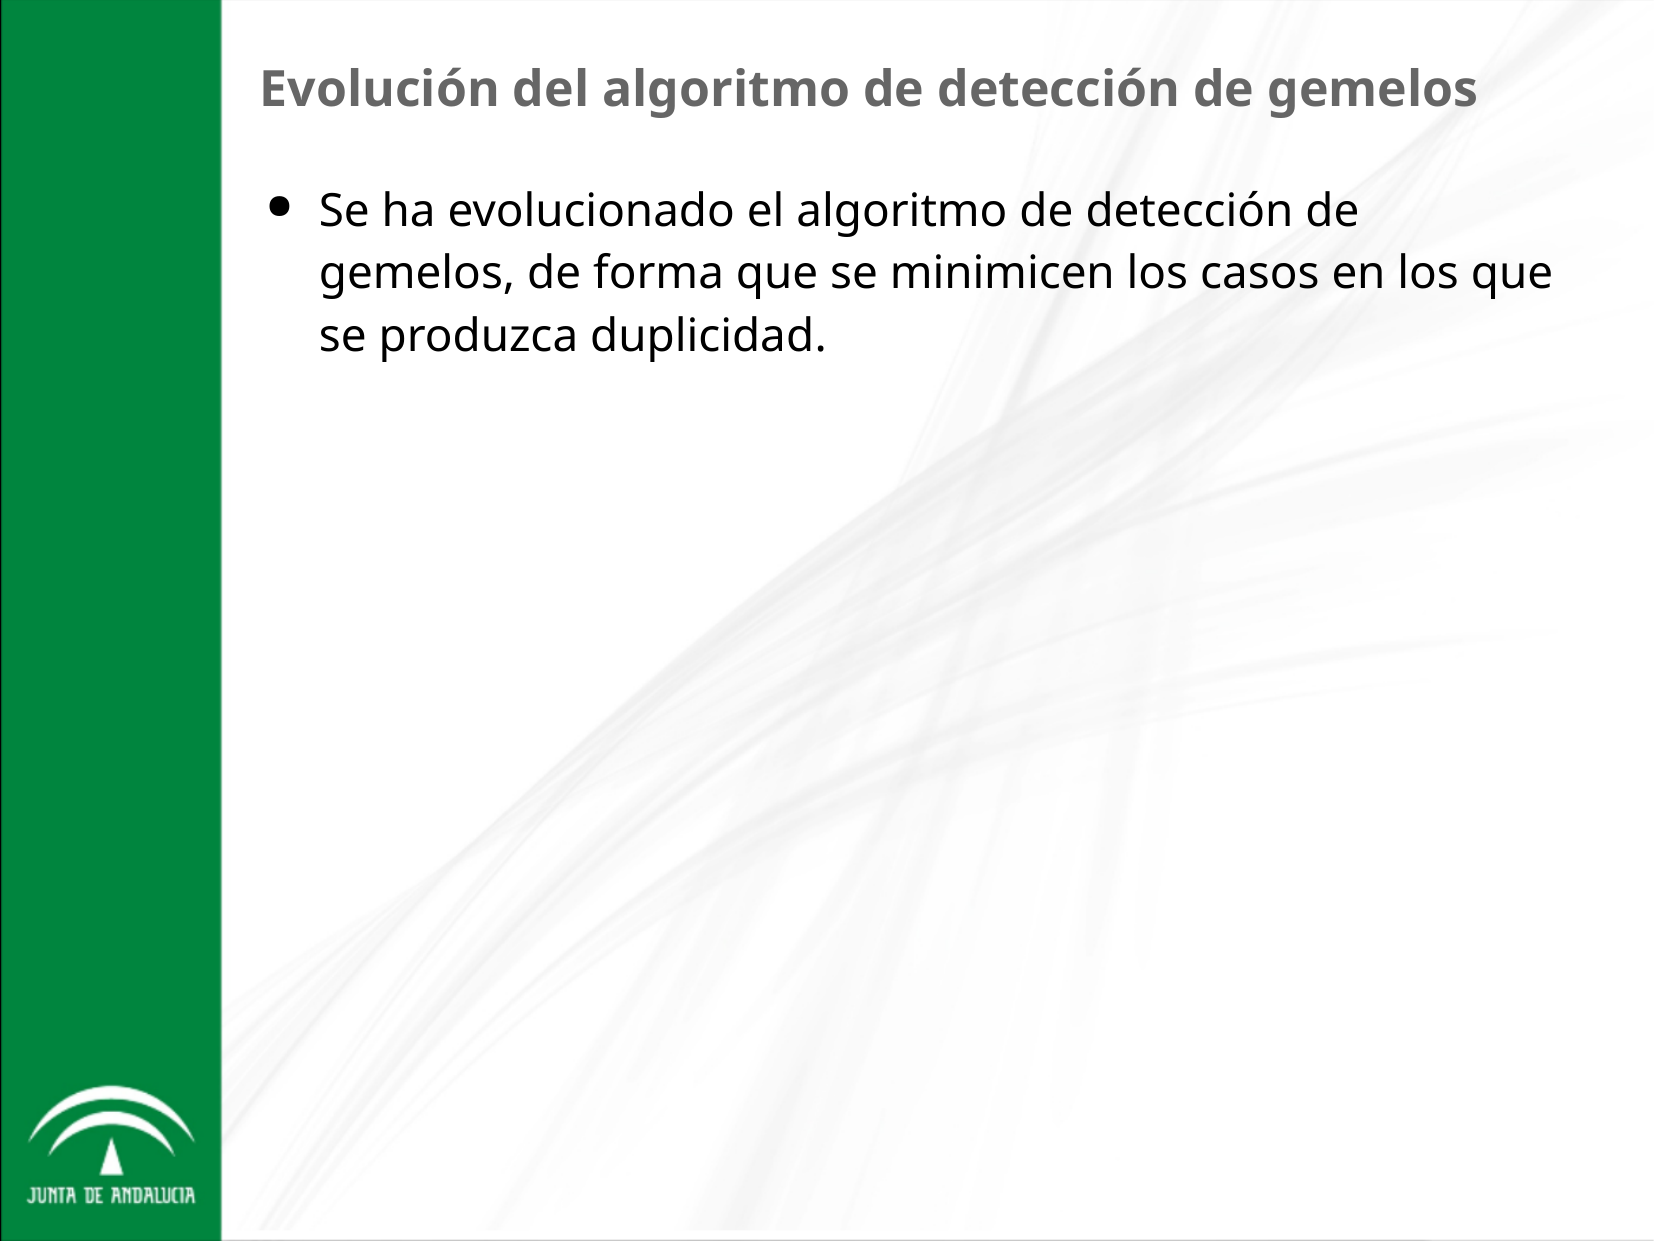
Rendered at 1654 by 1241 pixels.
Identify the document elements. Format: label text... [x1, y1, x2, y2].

title Evolución del algoritmo de detección de gemelos [259, 26, 1577, 148]
picture [0, 0, 1654, 1241]
list Se ha evolucionado el algoritmo de detección de gemelos, de forma que se minimicen los casos en los que se produzca duplicidad. [248, 177, 1565, 996]
